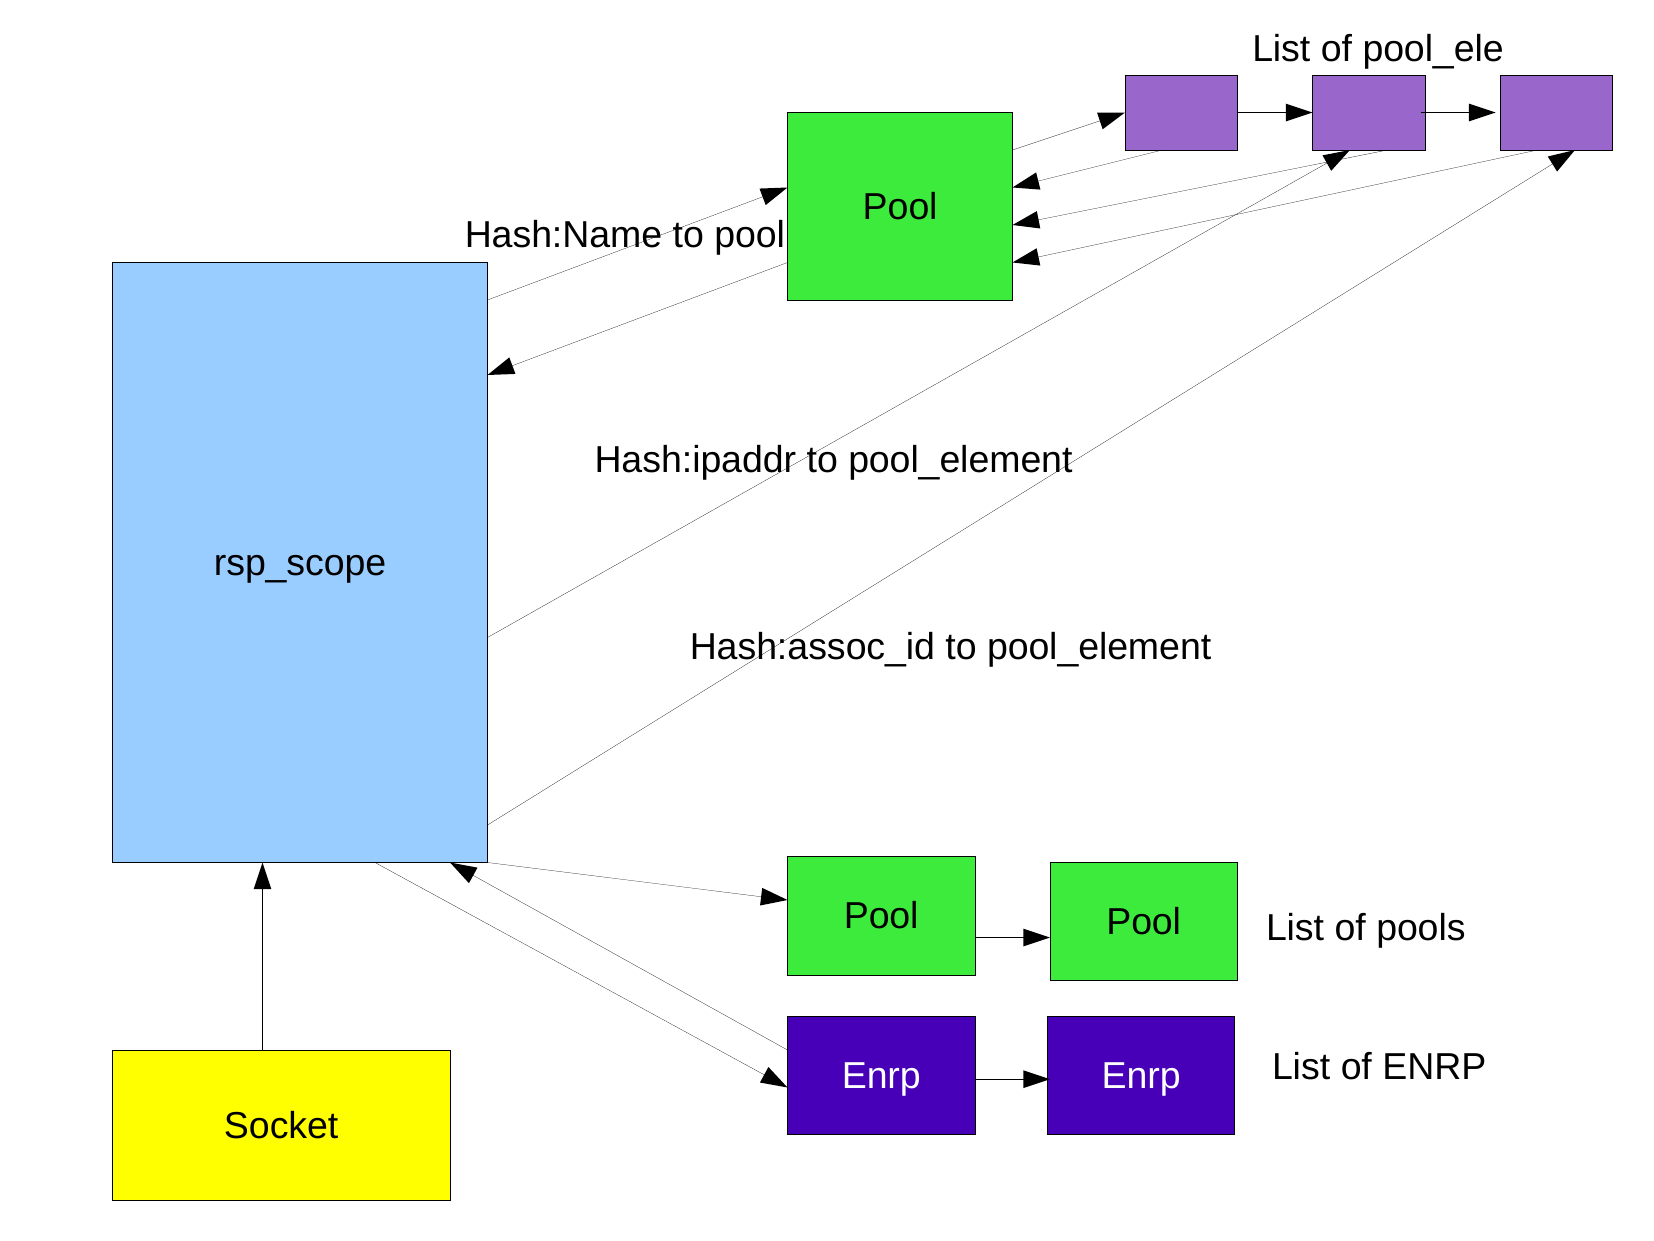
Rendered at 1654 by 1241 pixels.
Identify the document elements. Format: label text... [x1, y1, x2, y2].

text_box rsp_scope [112, 262, 488, 863]
text_box Enrp [1047, 1016, 1235, 1135]
text_box Hash:ipaddr to pool_element [1033, 454, 1088, 488]
text_box [1312, 77, 1426, 151]
text_box Pool [1050, 862, 1238, 981]
text_box Hash:assoc_id to pool_element [675, 618, 1227, 676]
text_box List of pool_ele [1237, 19, 1519, 77]
text_box List of pools [1251, 899, 1481, 956]
text_box List of ENRP [1257, 1038, 1512, 1096]
text_box Enrp [787, 1016, 976, 1135]
text_box Hash:Name to pool [450, 205, 800, 263]
text_box [1125, 75, 1238, 151]
text_box [1500, 75, 1613, 151]
text_box Hash:ipaddr to pool_element [579, 430, 1088, 488]
text_box Pool [787, 856, 976, 976]
text_box Socket [112, 1050, 451, 1201]
text_box Pool [787, 112, 1013, 301]
